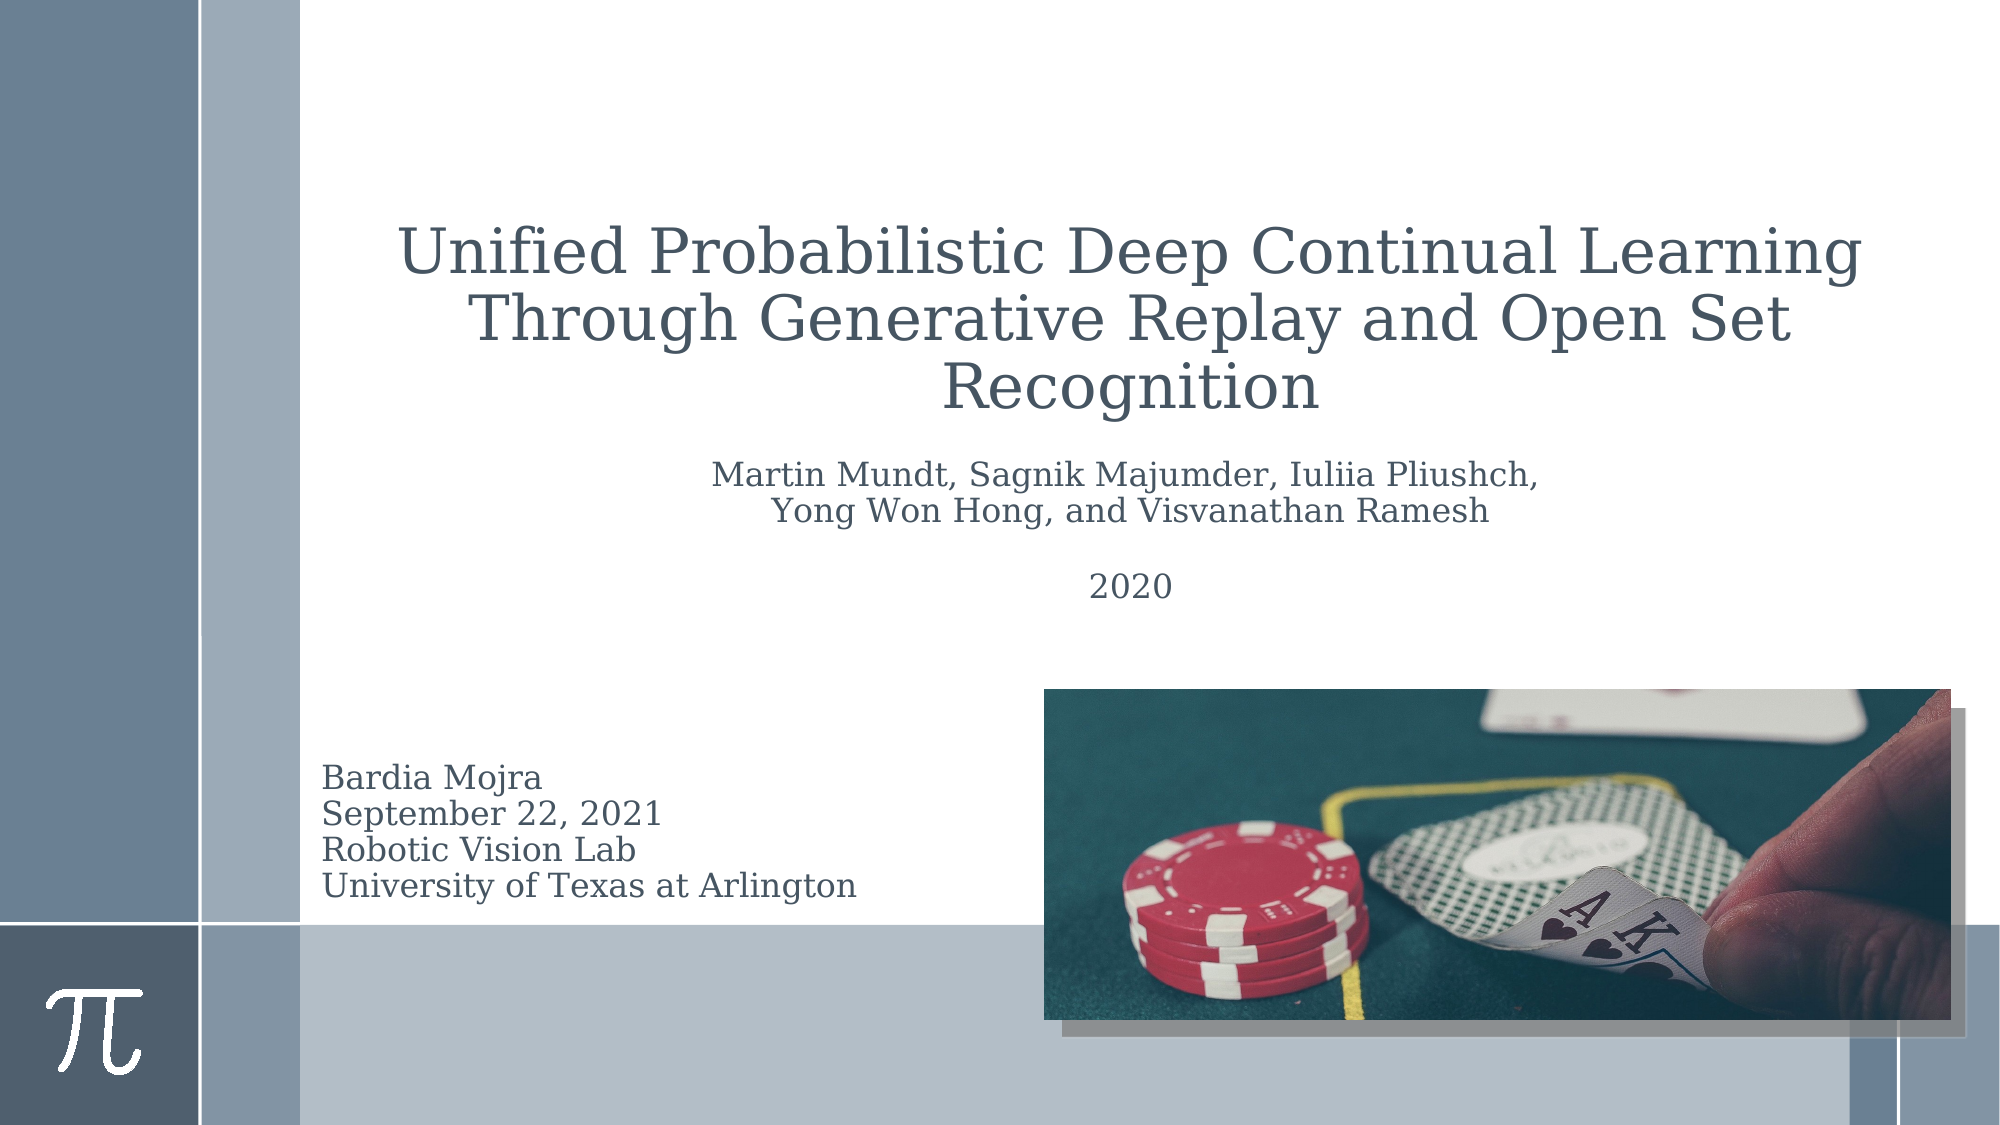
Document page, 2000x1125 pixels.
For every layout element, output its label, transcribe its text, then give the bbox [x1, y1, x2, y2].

text_box Bardia Mojra September 22, 2021 Robotic Vision Lab University of Texas at Arlington [306, 754, 885, 930]
picture [1044, 689, 1951, 1021]
text_box Unified Probabilistic Deep Continual Learning Through Generative Replay and Open Set Recognition Martin Mundt, Sagnik Majumder, Iuliia Pliushch, Yong Won Hong, and Visvanathan Ramesh 2020 [312, 179, 1950, 646]
